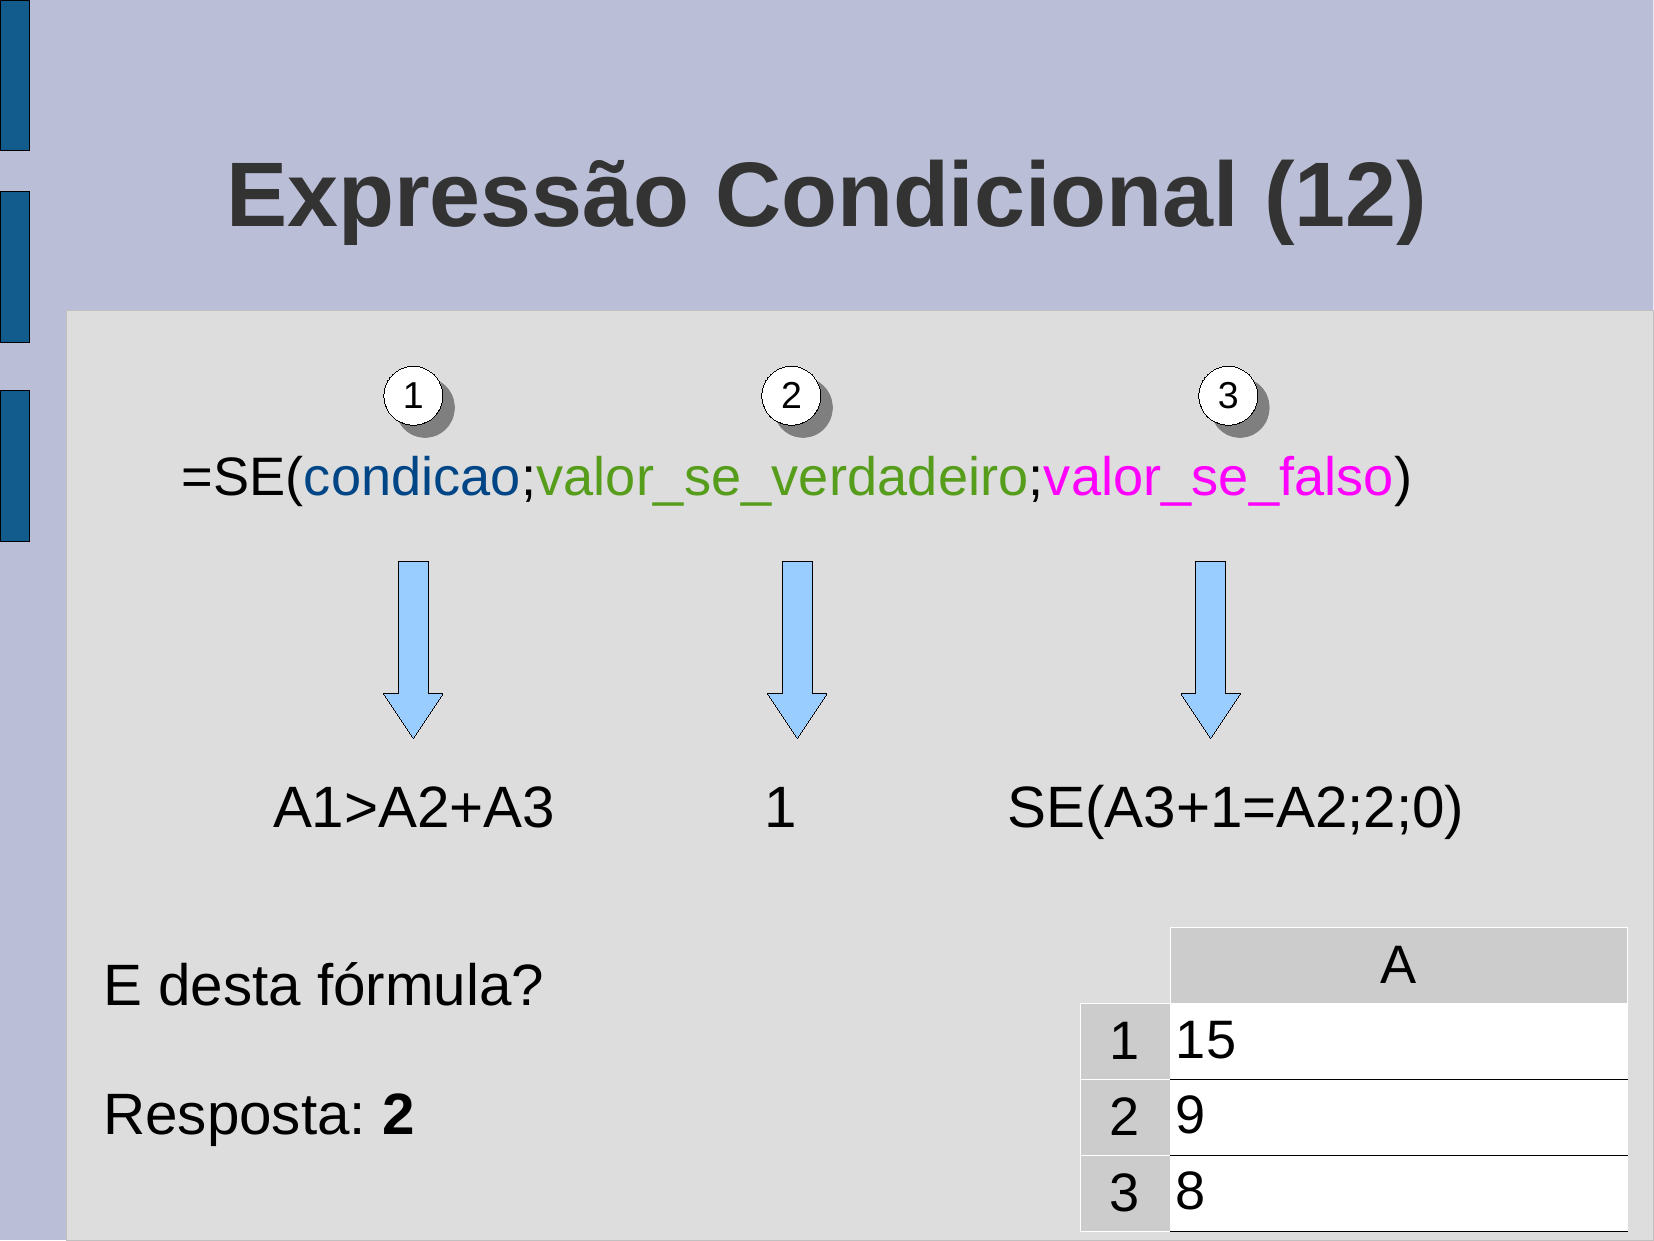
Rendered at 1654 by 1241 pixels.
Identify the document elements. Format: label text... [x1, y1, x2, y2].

table_cell 8 [1170, 1156, 1628, 1231]
table_header A [1171, 928, 1627, 1003]
text_box [383, 561, 443, 739]
table_header [1080, 927, 1170, 1003]
table_cell 9 [1170, 1080, 1628, 1155]
table_cell 2 [1081, 1080, 1170, 1155]
text_box 3 [1198, 366, 1258, 426]
text_box 2 [761, 366, 821, 426]
text_box 1 [383, 366, 443, 426]
text_box A1>A2+A3 1 SE(A3+1=A2;2;0) [177, 767, 1536, 848]
table_cell 3 [1081, 1156, 1170, 1231]
table_cell 1 [1081, 1004, 1170, 1079]
text_box [767, 561, 827, 739]
table_cell 15 [1170, 1003, 1628, 1079]
text_box =SE(condicao;valor_se_verdadeiro;valor_se_falso) [181, 445, 1447, 507]
text_box E desta fórmula? Resposta: 2 [88, 944, 1004, 1182]
title Expressão Condicional (12) [121, 98, 1534, 291]
text_box [1181, 561, 1241, 739]
